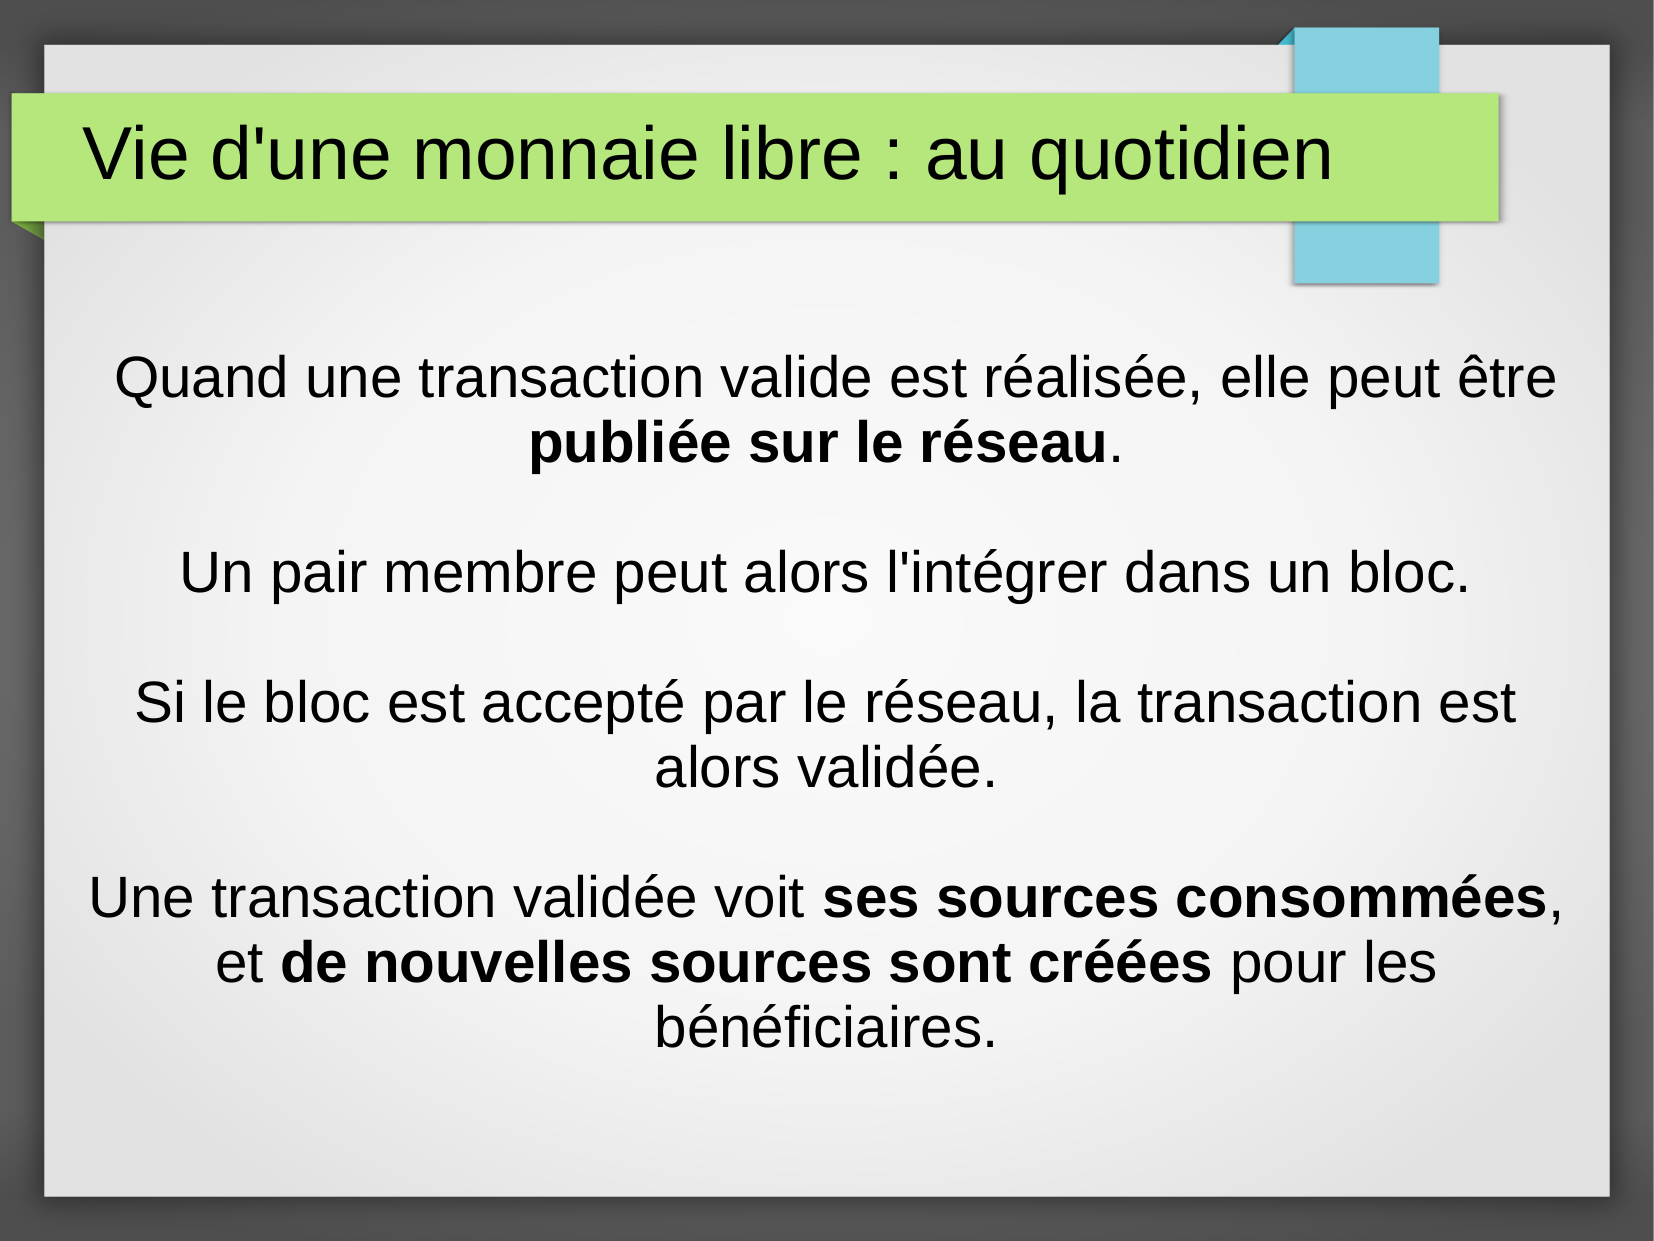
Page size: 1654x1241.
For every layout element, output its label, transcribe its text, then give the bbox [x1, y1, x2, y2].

subtitle Quand une transaction valide est réalisée, elle peut être publiée sur le réseau. Un pair membre peut alors l'intégrer dans un bloc. Si le bloc est accepté par le réseau, la transaction est alors validée. Une transaction validée voit ses sources consommées, et de nouvelles sources sont créées pour les bénéficiaires. [82, 295, 1571, 1111]
picture [0, 0, 1654, 1241]
title Vie d'une monnaie libre : au quotidien [82, 94, 1501, 213]
